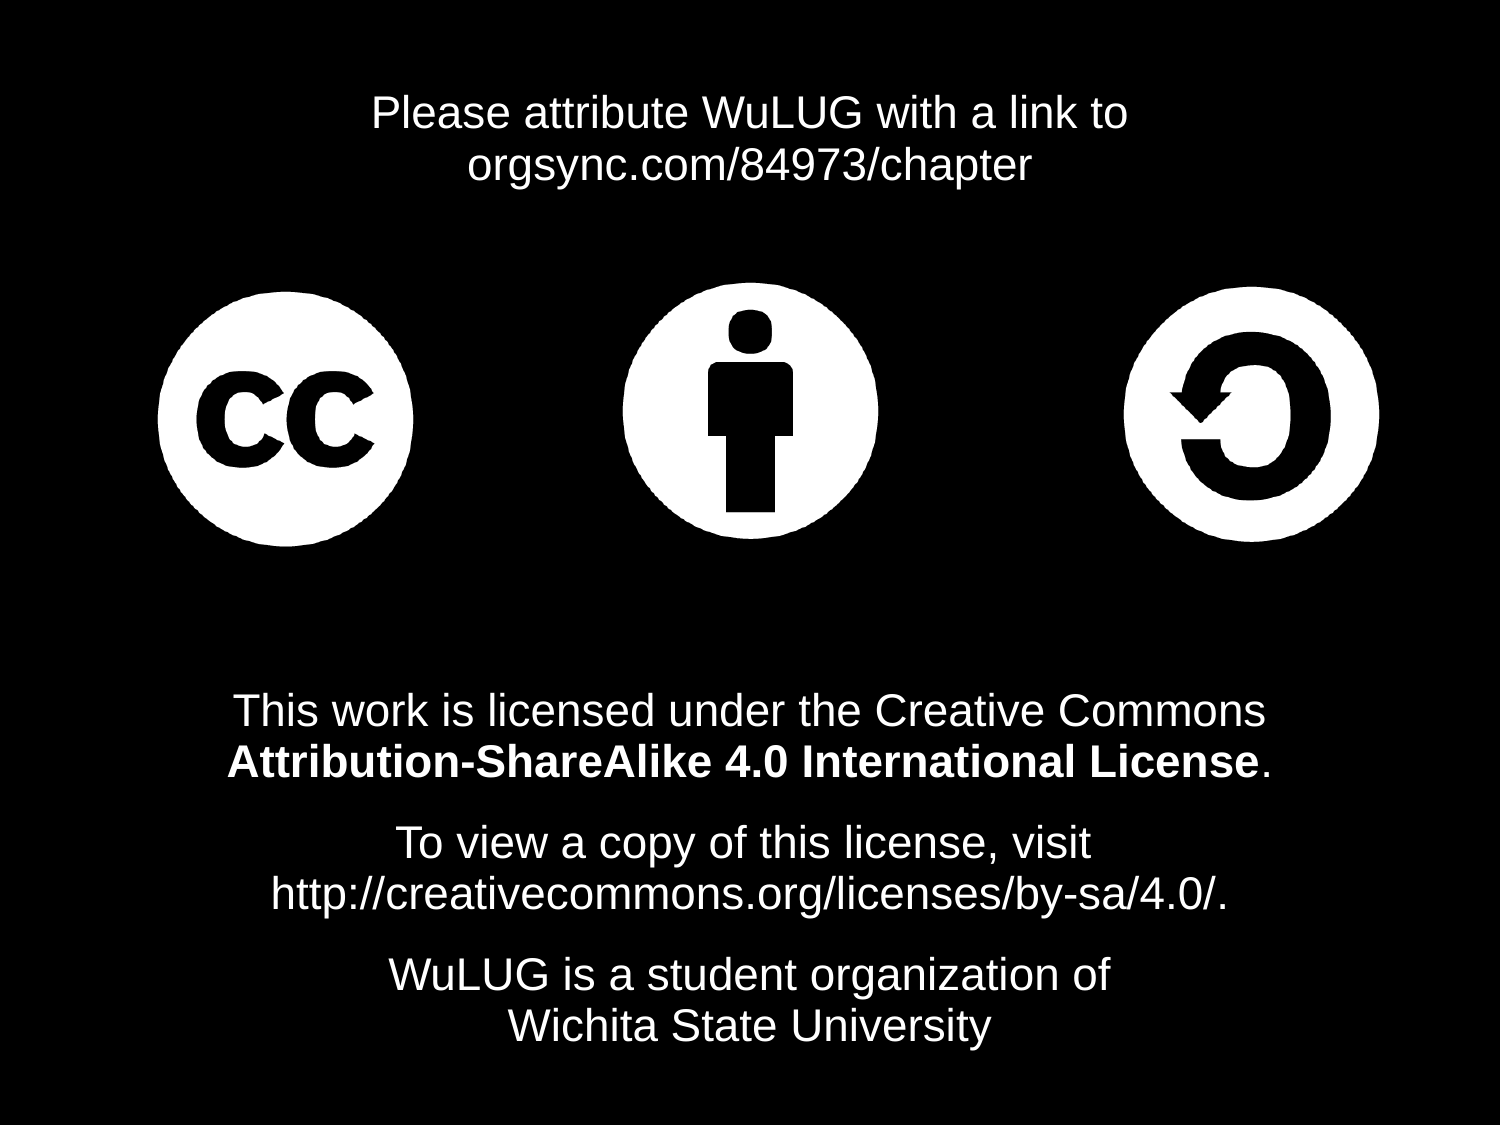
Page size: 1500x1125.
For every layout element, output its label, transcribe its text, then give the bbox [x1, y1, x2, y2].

picture [129, 263, 441, 575]
picture [594, 254, 906, 567]
list This work is licensed under the Creative Commons Attribution-ShareAlike 4.0 International License. To view a copy of this license, visit http://creativecommons.org/licenses/by-sa/4.0/. WuLUG is a student organization of Wichita State University [75, 603, 1425, 1081]
title Please attribute WuLUG with a link to orgsync.com/84973/chapter [75, 44, 1425, 233]
picture [1095, 258, 1407, 571]
